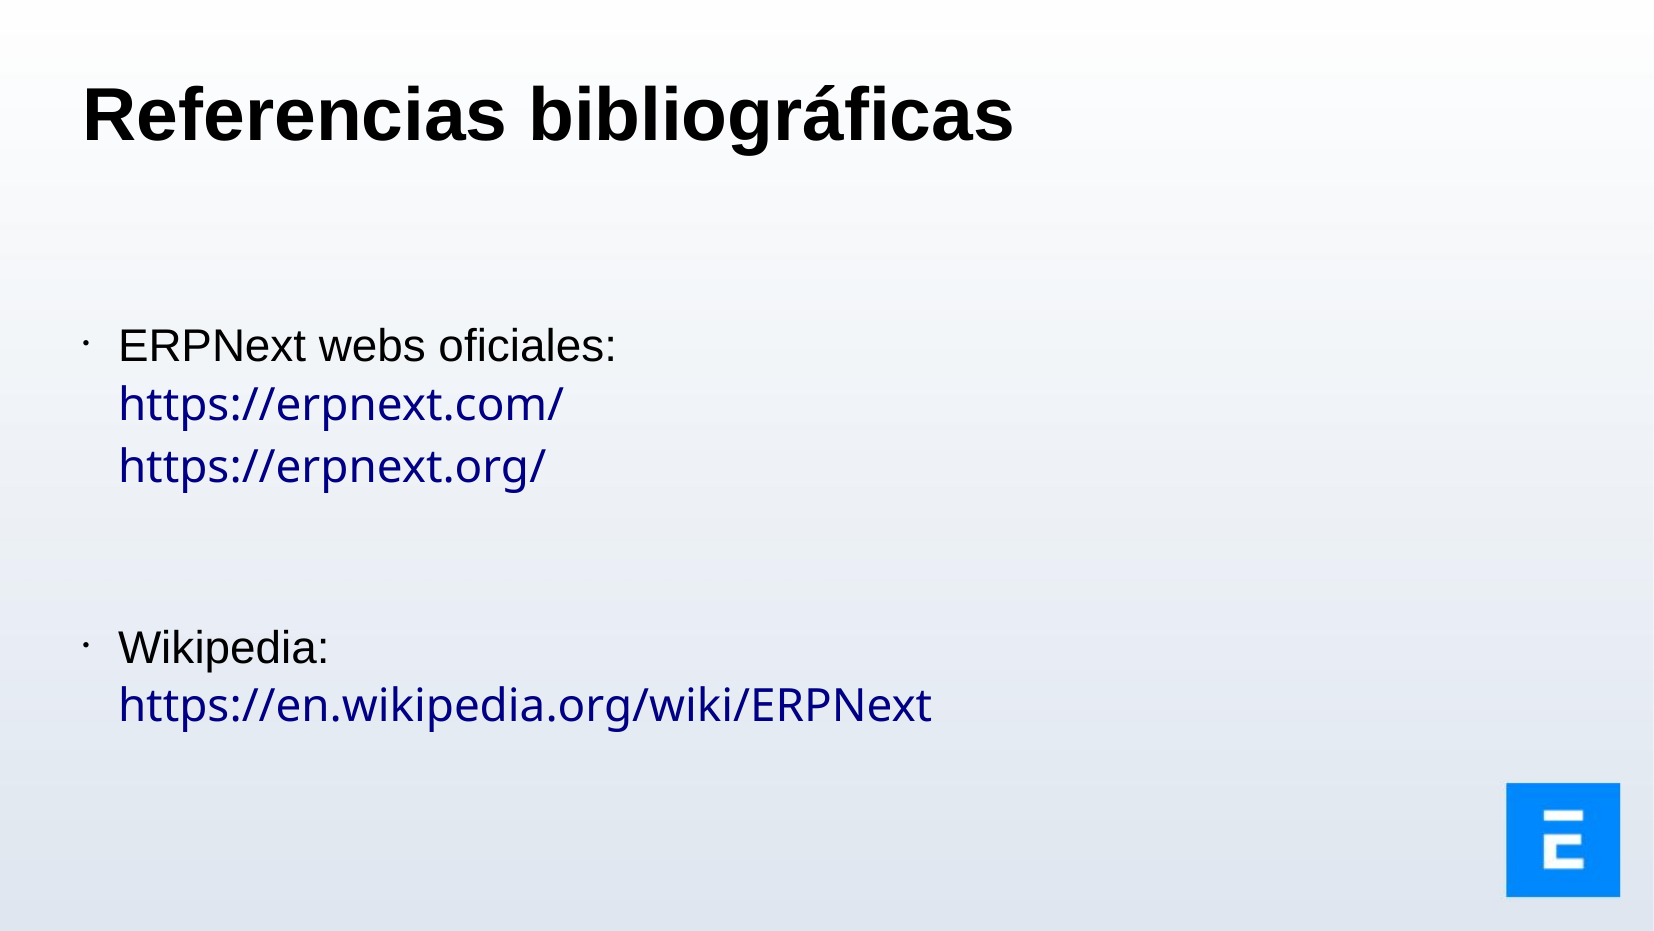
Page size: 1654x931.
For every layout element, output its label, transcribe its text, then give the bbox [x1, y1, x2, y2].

picture [0, 0, 1654, 931]
subtitle ERPNext webs oficiales: https://erpnext.com/ https://erpnext.org/ Wikipedia: https://en.wikipedia.org/wiki/ERPNext [82, 217, 1571, 827]
title Referencias bibliográficas [82, 37, 1571, 193]
